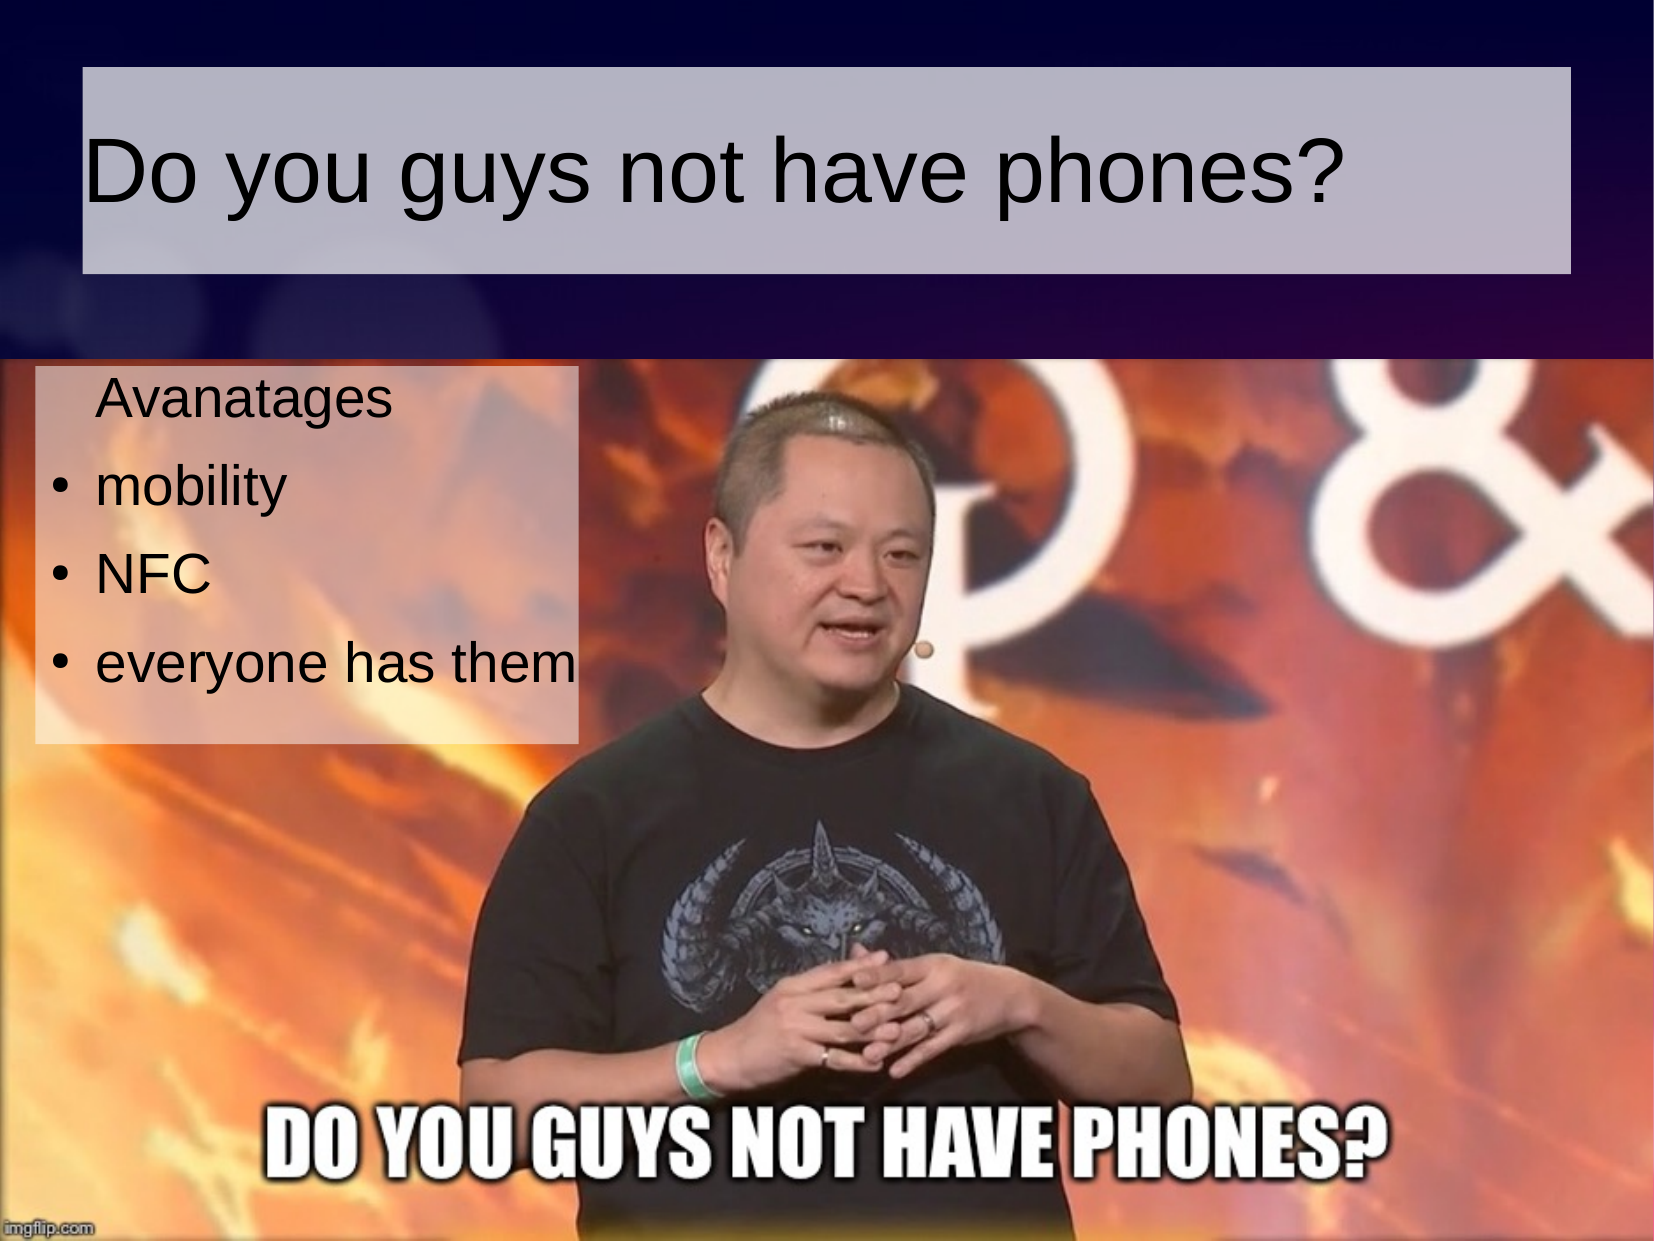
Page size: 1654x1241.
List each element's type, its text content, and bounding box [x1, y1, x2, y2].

list Avanatages mobility NFC everyone has them [35, 366, 579, 745]
title Do you guys not have phones? [82, 67, 1571, 275]
picture [0, 0, 1654, 1241]
